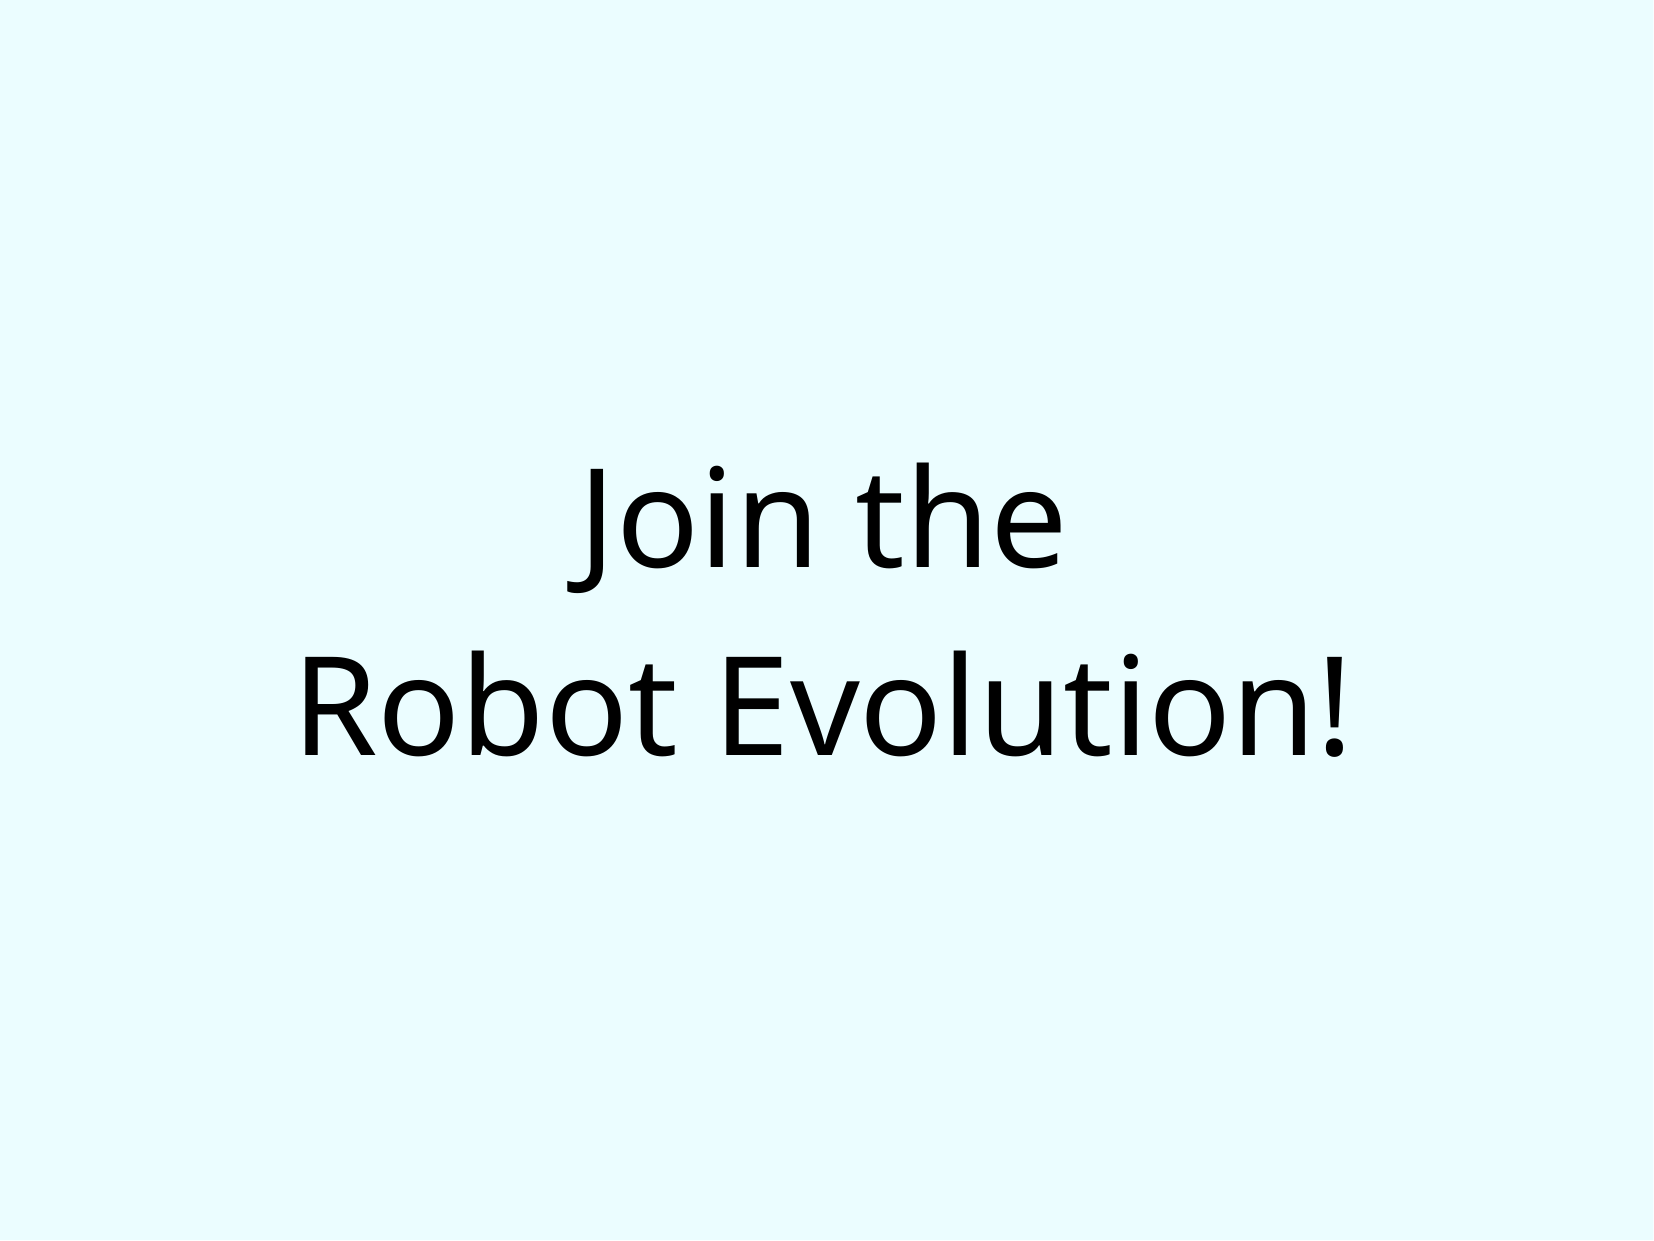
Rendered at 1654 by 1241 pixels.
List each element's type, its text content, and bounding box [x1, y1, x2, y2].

text_box Join the Robot Evolution! [79, 0, 1568, 1229]
